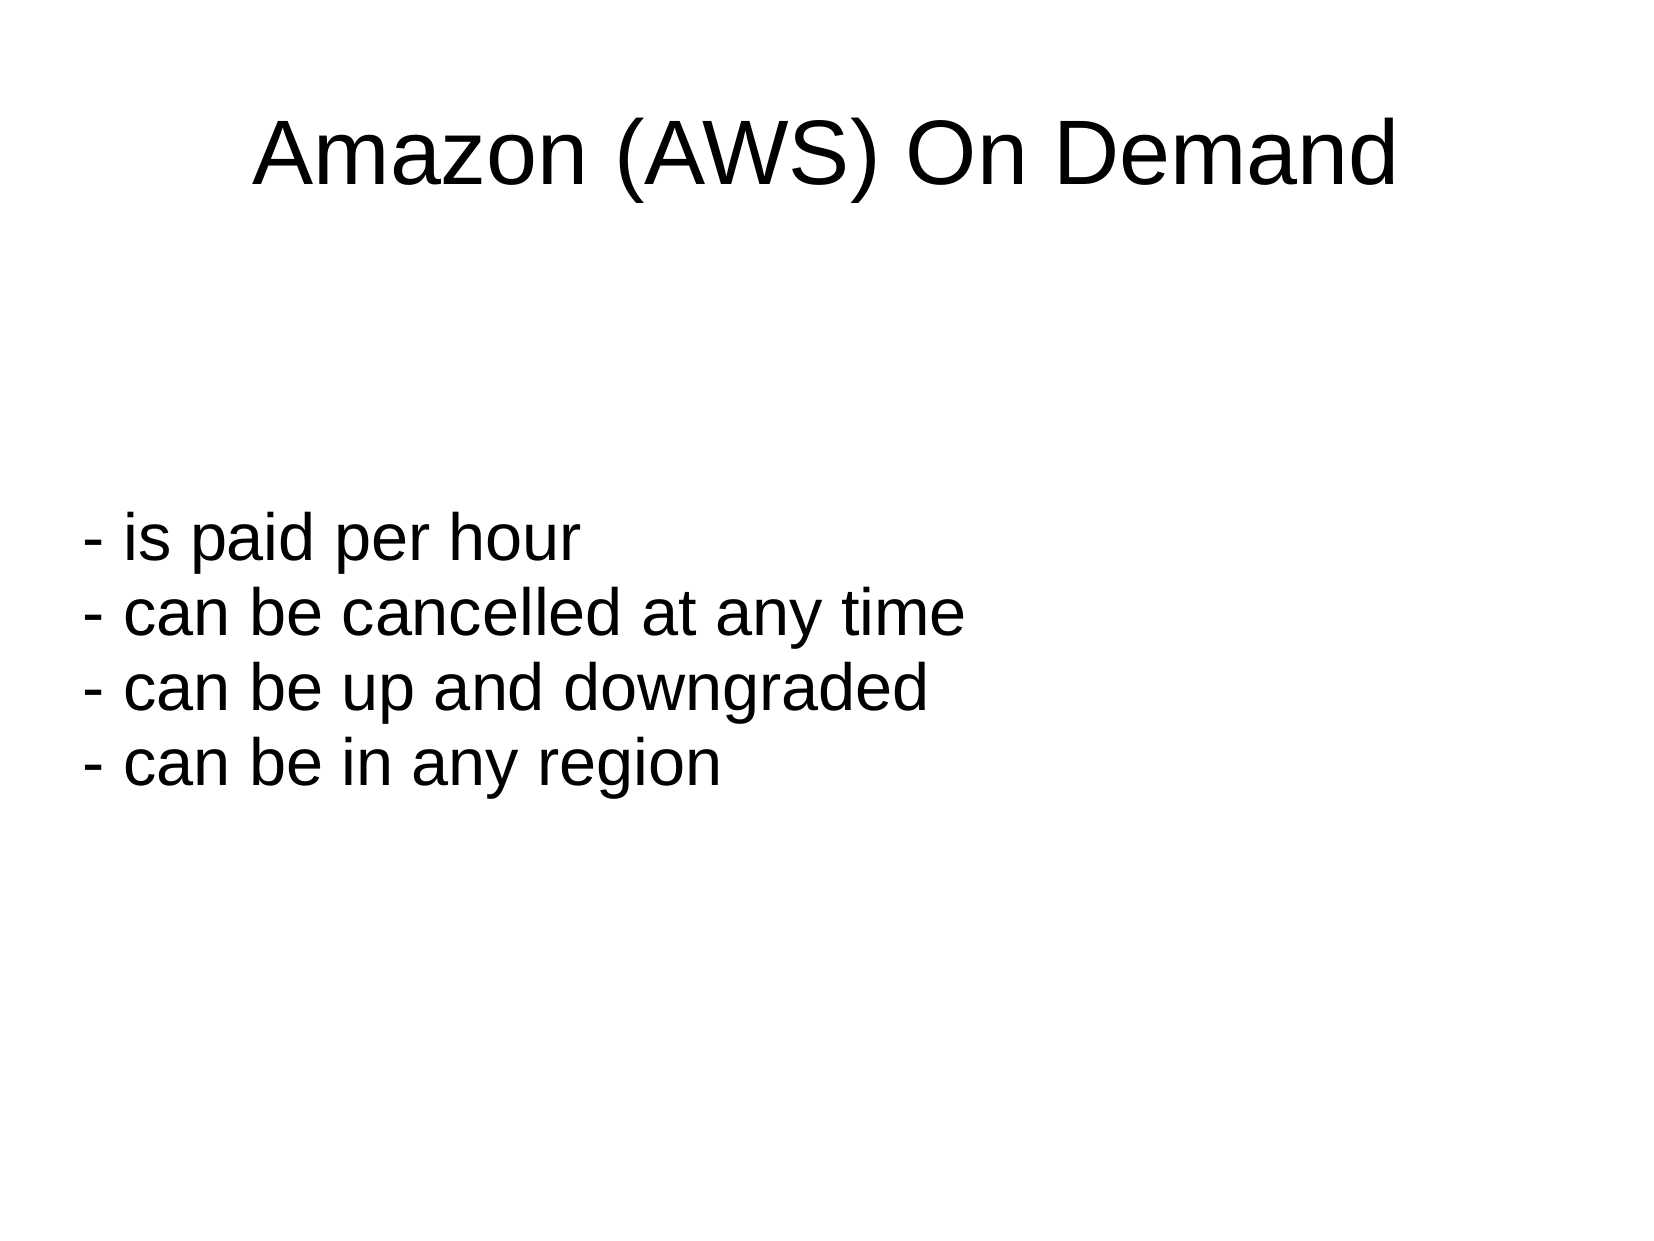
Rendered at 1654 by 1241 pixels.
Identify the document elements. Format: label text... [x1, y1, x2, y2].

title Amazon (AWS) On Demand [82, 49, 1571, 257]
subtitle - is paid per hour - can be cancelled at any time - can be up and downgraded - can be in any region [82, 290, 1571, 1010]
